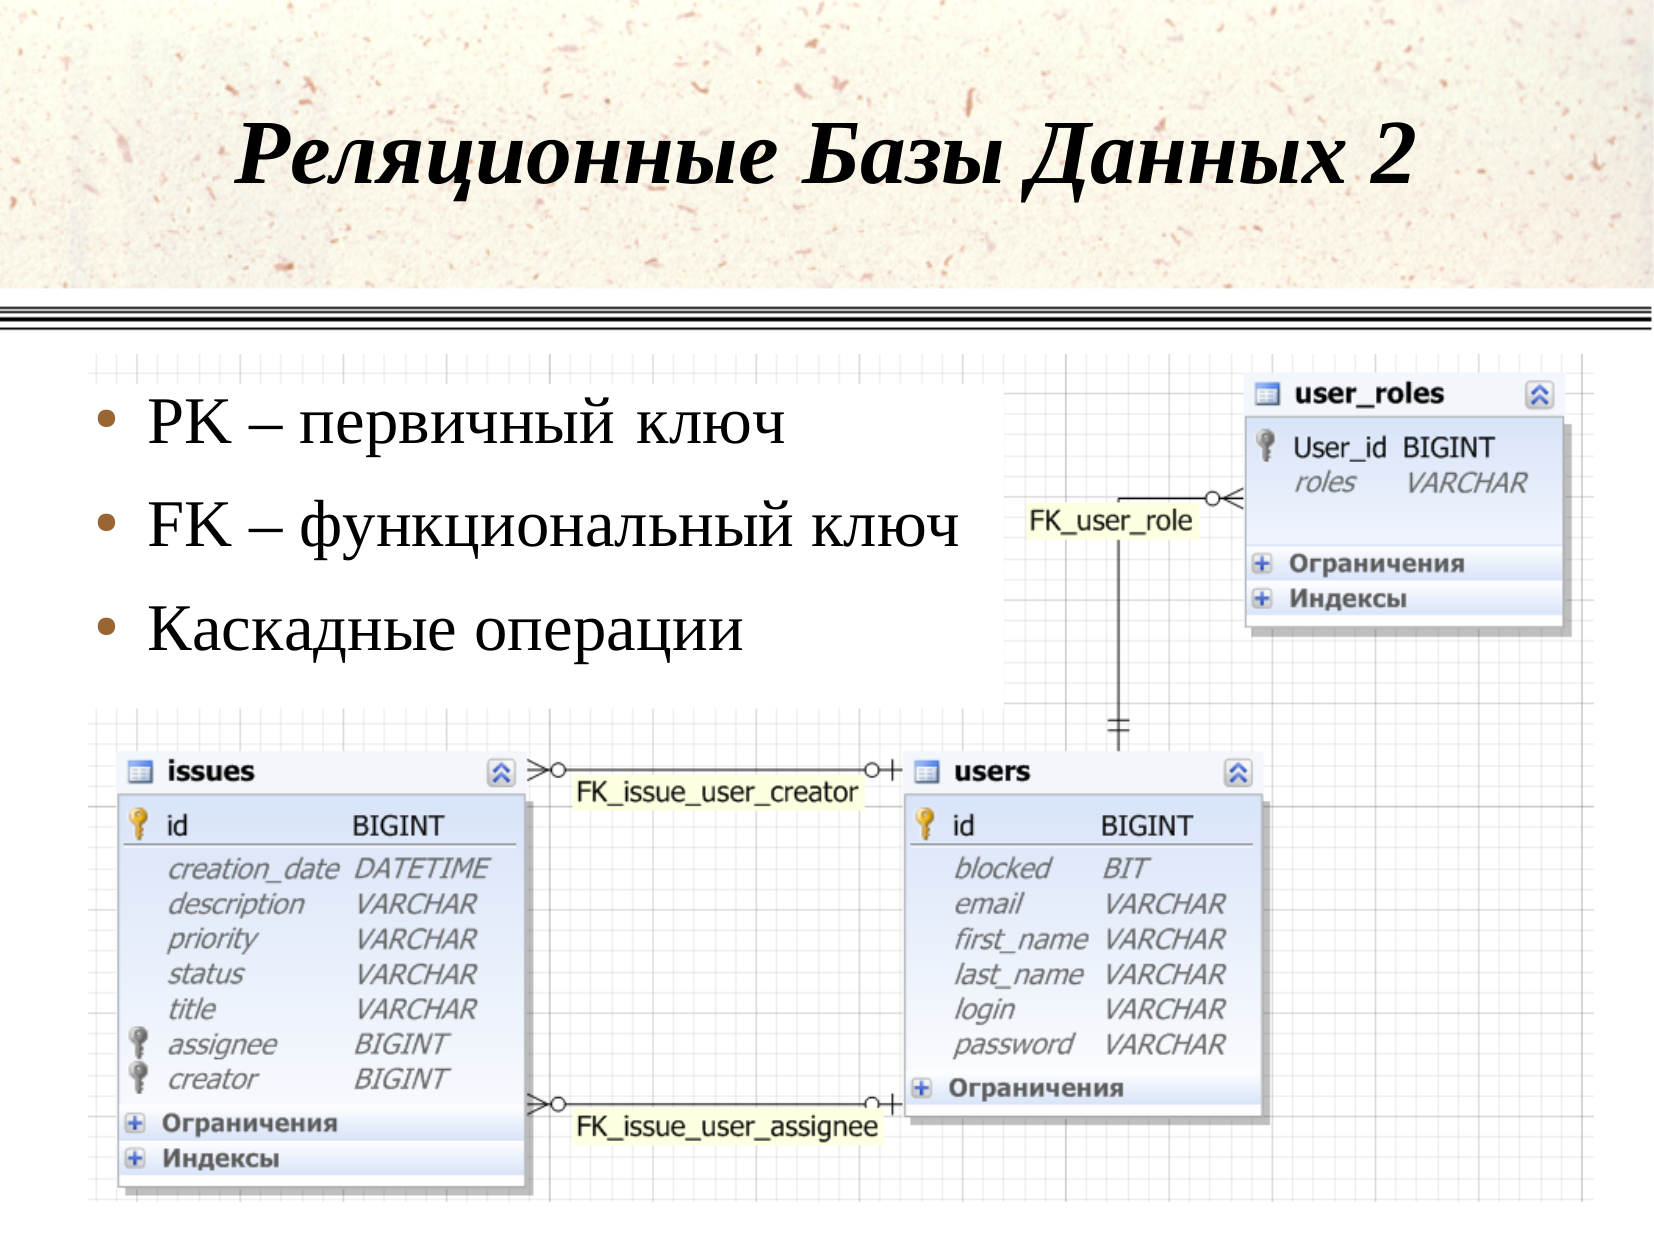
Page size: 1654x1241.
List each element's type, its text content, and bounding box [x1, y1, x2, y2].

picture [0, 0, 1654, 1241]
title Реляционные Базы Данных 2 [82, 49, 1571, 257]
list PK – первичный ключ FK – функциональный ключ Каскадные операции [76, 383, 1004, 709]
